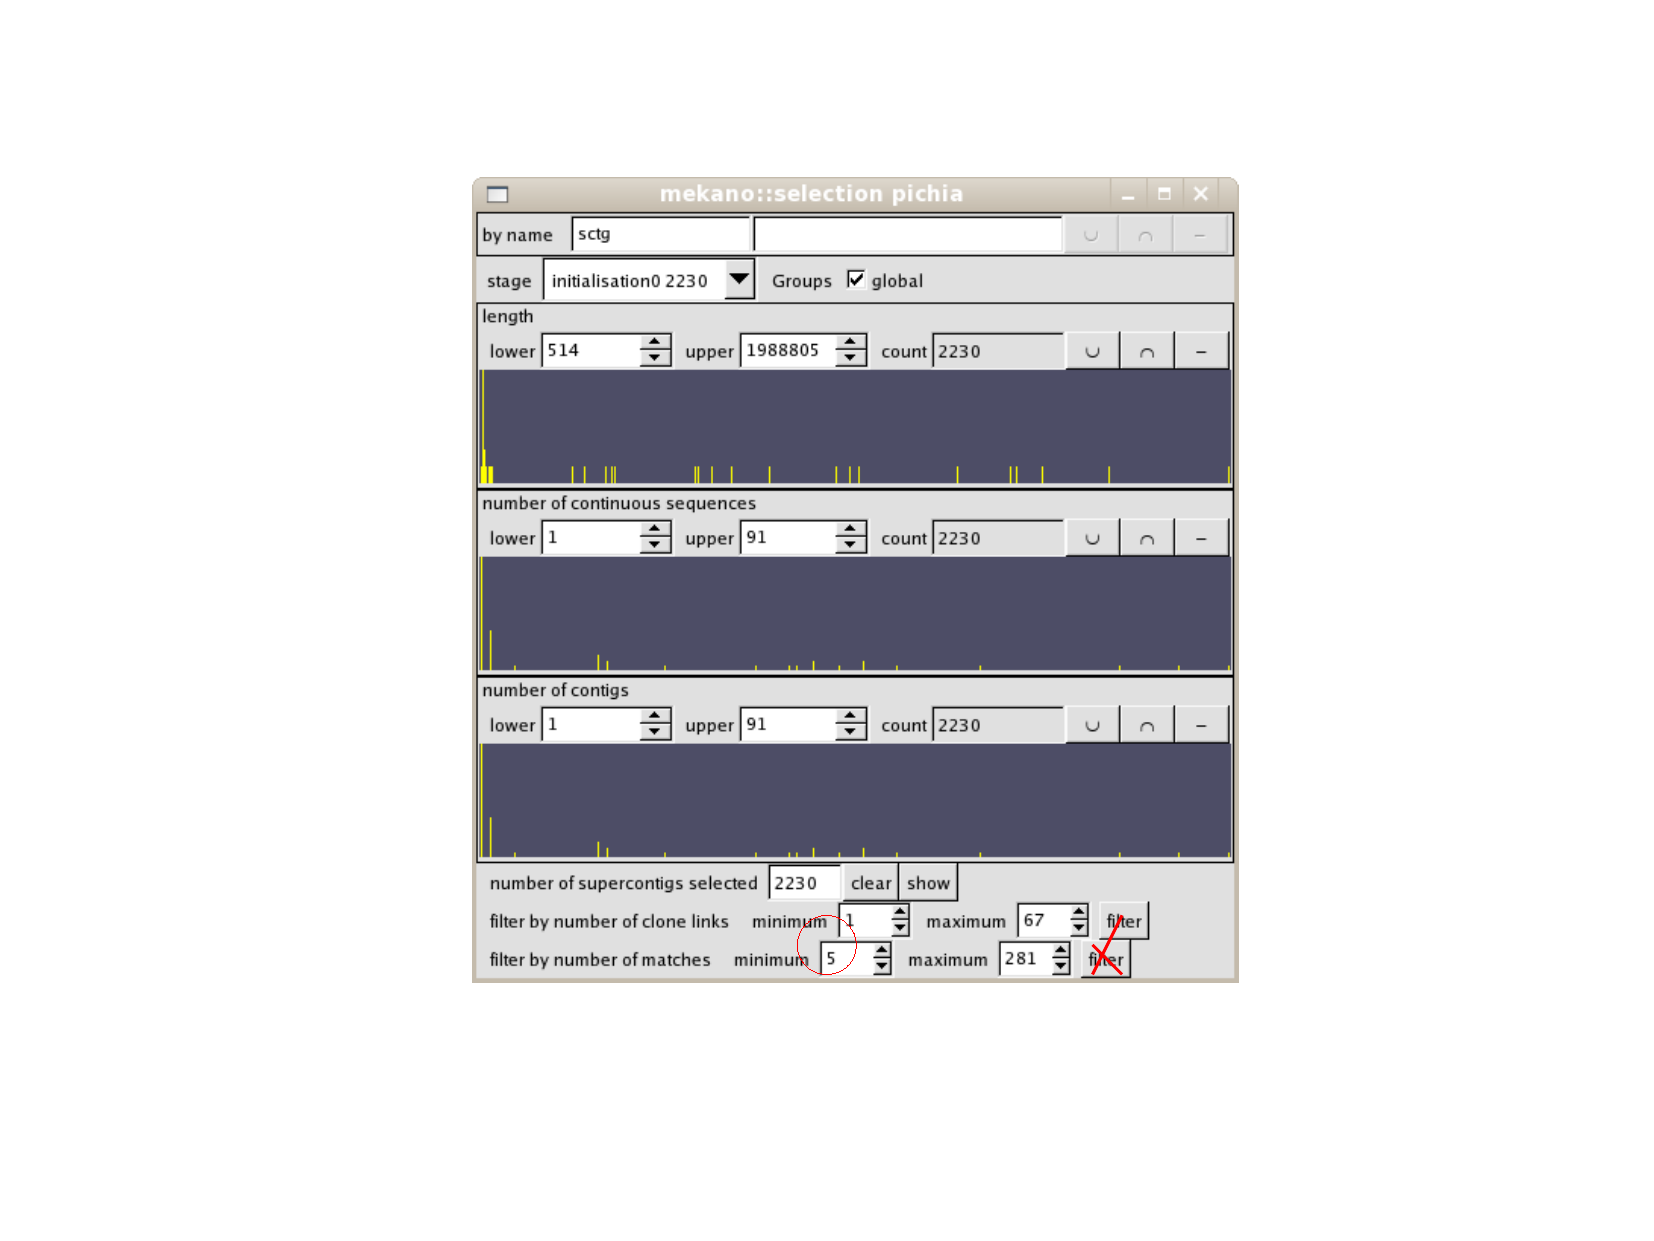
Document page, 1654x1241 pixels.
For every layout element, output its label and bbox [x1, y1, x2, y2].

picture [472, 177, 1239, 983]
